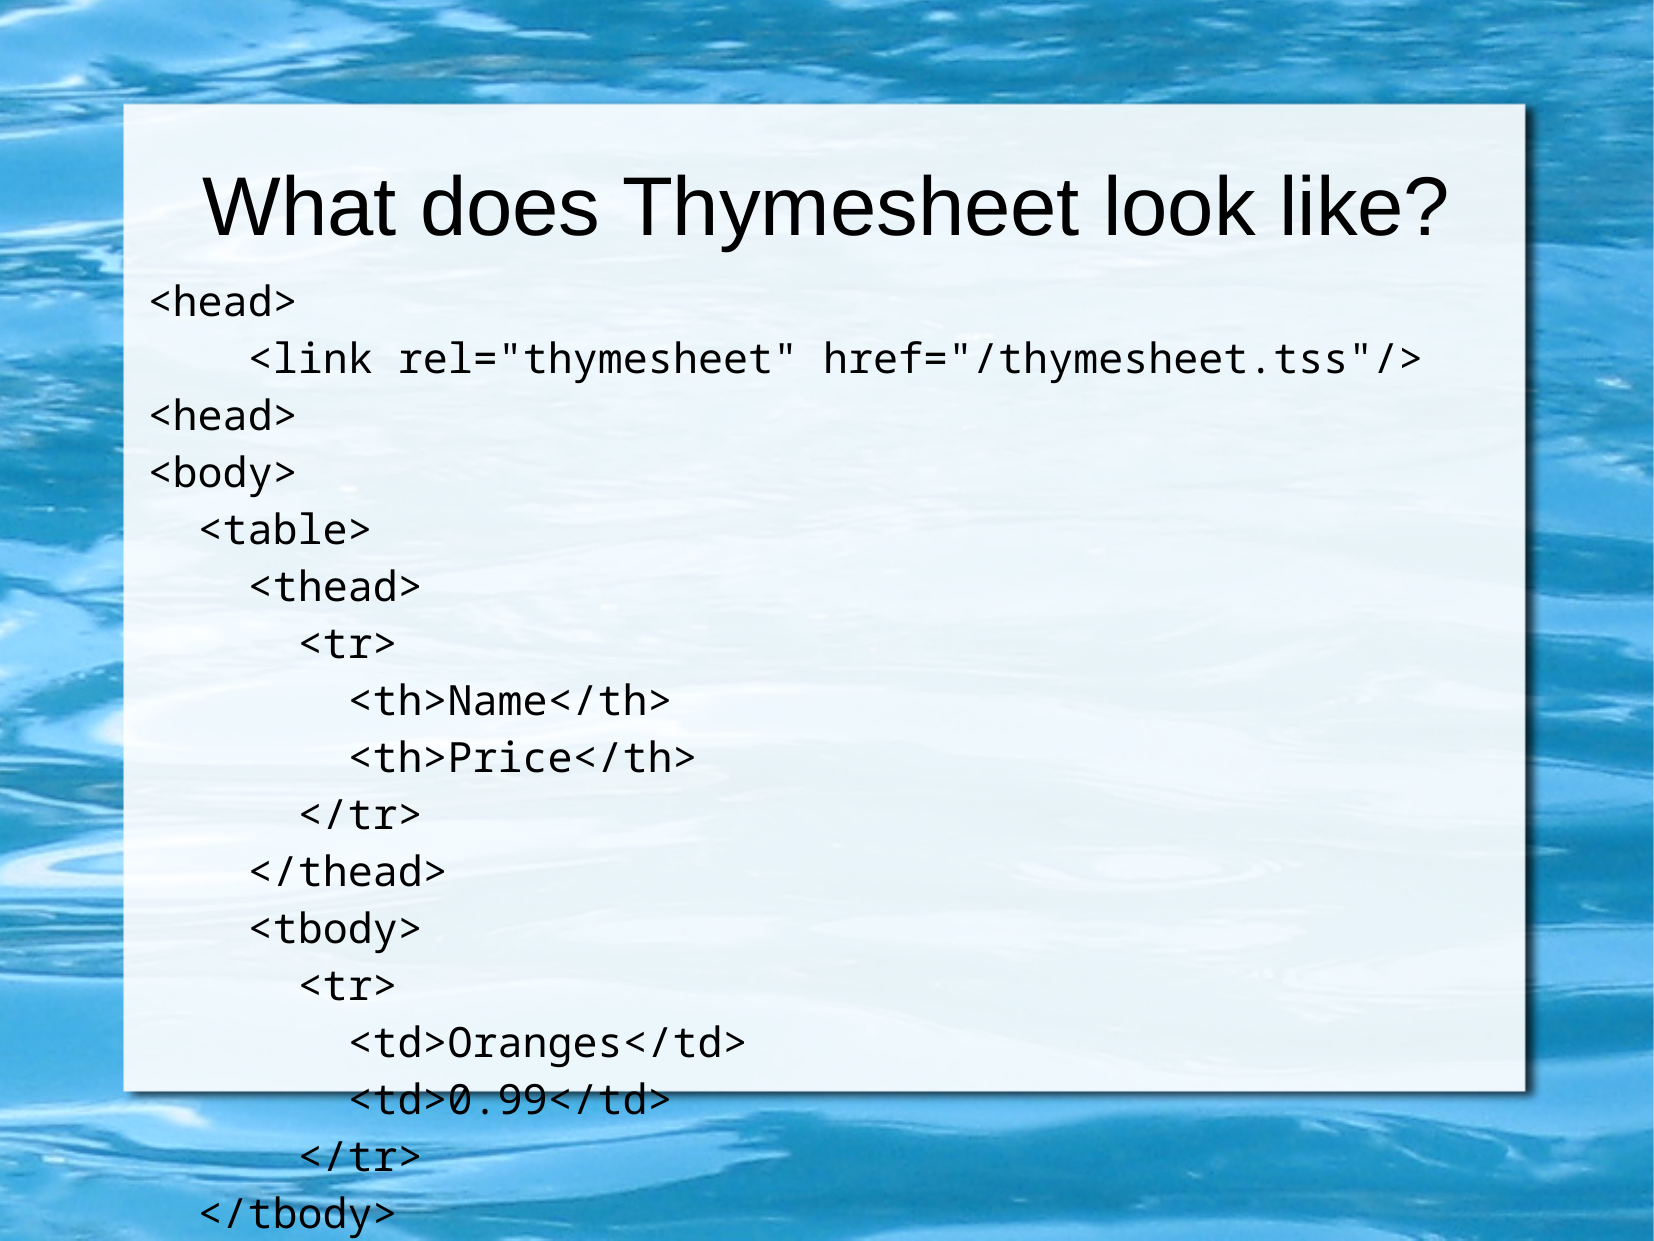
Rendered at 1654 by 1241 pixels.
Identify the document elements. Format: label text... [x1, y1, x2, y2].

title What does Thymesheet look like? [147, 118, 1506, 271]
picture [0, 0, 1654, 1241]
list <head> <link rel="thymesheet" href="/thymesheet.tss"/> <head> <body> <table> <thead> <tr> <th>Name</th> <th>Price</th> </tr> </thead> <tbody> <tr> <td>Oranges</td> <td>0.99</td> </tr> </tbody> </table> </body> [147, 271, 1506, 1119]
